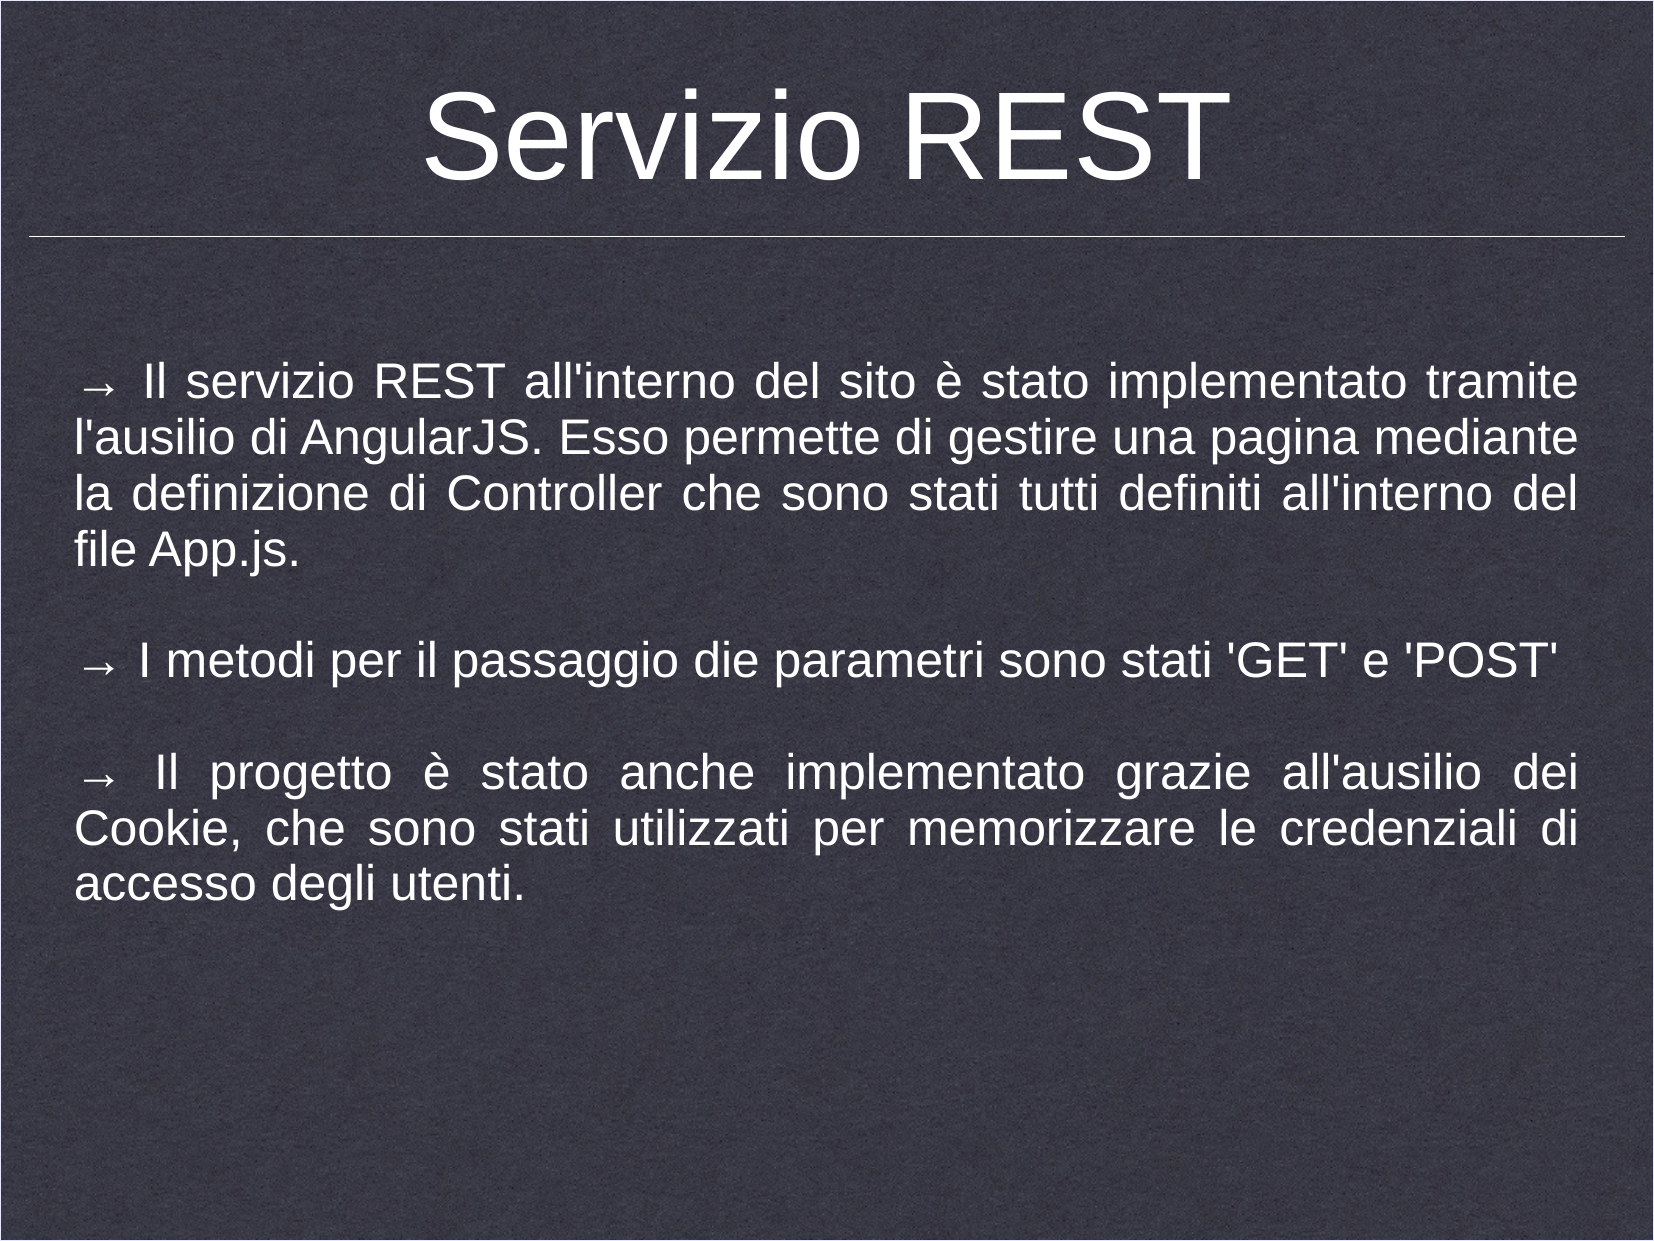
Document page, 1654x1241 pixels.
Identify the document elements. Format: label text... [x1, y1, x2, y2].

text_box [0, 0, 1654, 1241]
text_box Servizio REST [147, 59, 1506, 214]
text_box → Il servizio REST all'interno del sito è stato implementato tramite l'ausilio di AngularJS. Esso permette di gestire una pagina mediante la definizione di Controller che sono stati tutti definiti all'interno del file App.js. → I metodi per il passaggio die parametri sono stati 'GET' e 'POST' → Il progetto è stato anche implementato grazie all'ausilio dei Cookie, che sono stati utilizzati per memorizzare le credenziali di accesso degli utenti. [59, 346, 1595, 975]
